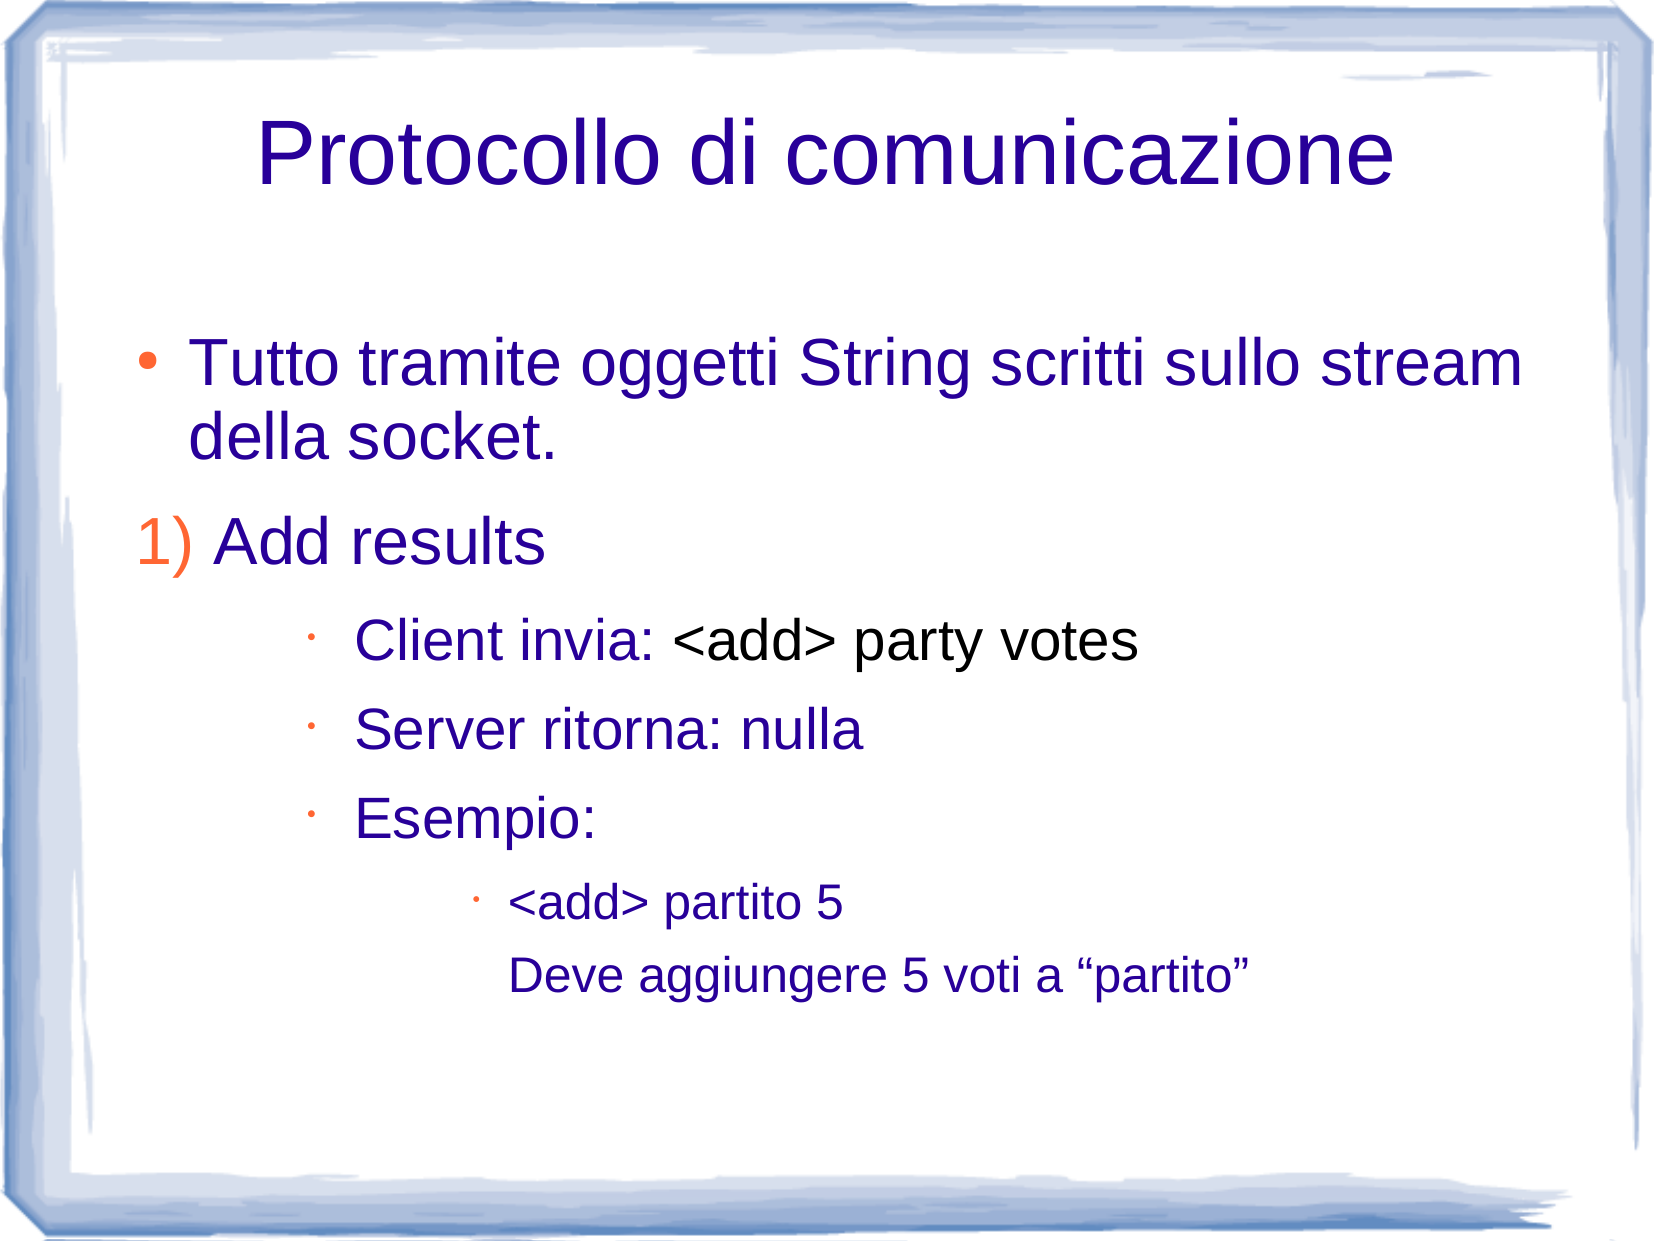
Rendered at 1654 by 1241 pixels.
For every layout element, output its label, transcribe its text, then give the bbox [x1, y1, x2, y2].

title Protocollo di comunicazione [82, 49, 1571, 257]
list Tutto tramite oggetti String scritti sullo stream della socket. Add results Client invia: <add> party votes Server ritorna: nulla Esempio: <add> partito 5 Deve aggiungere 5 voti a “partito” [118, 324, 1571, 1045]
picture [0, 0, 1654, 1241]
